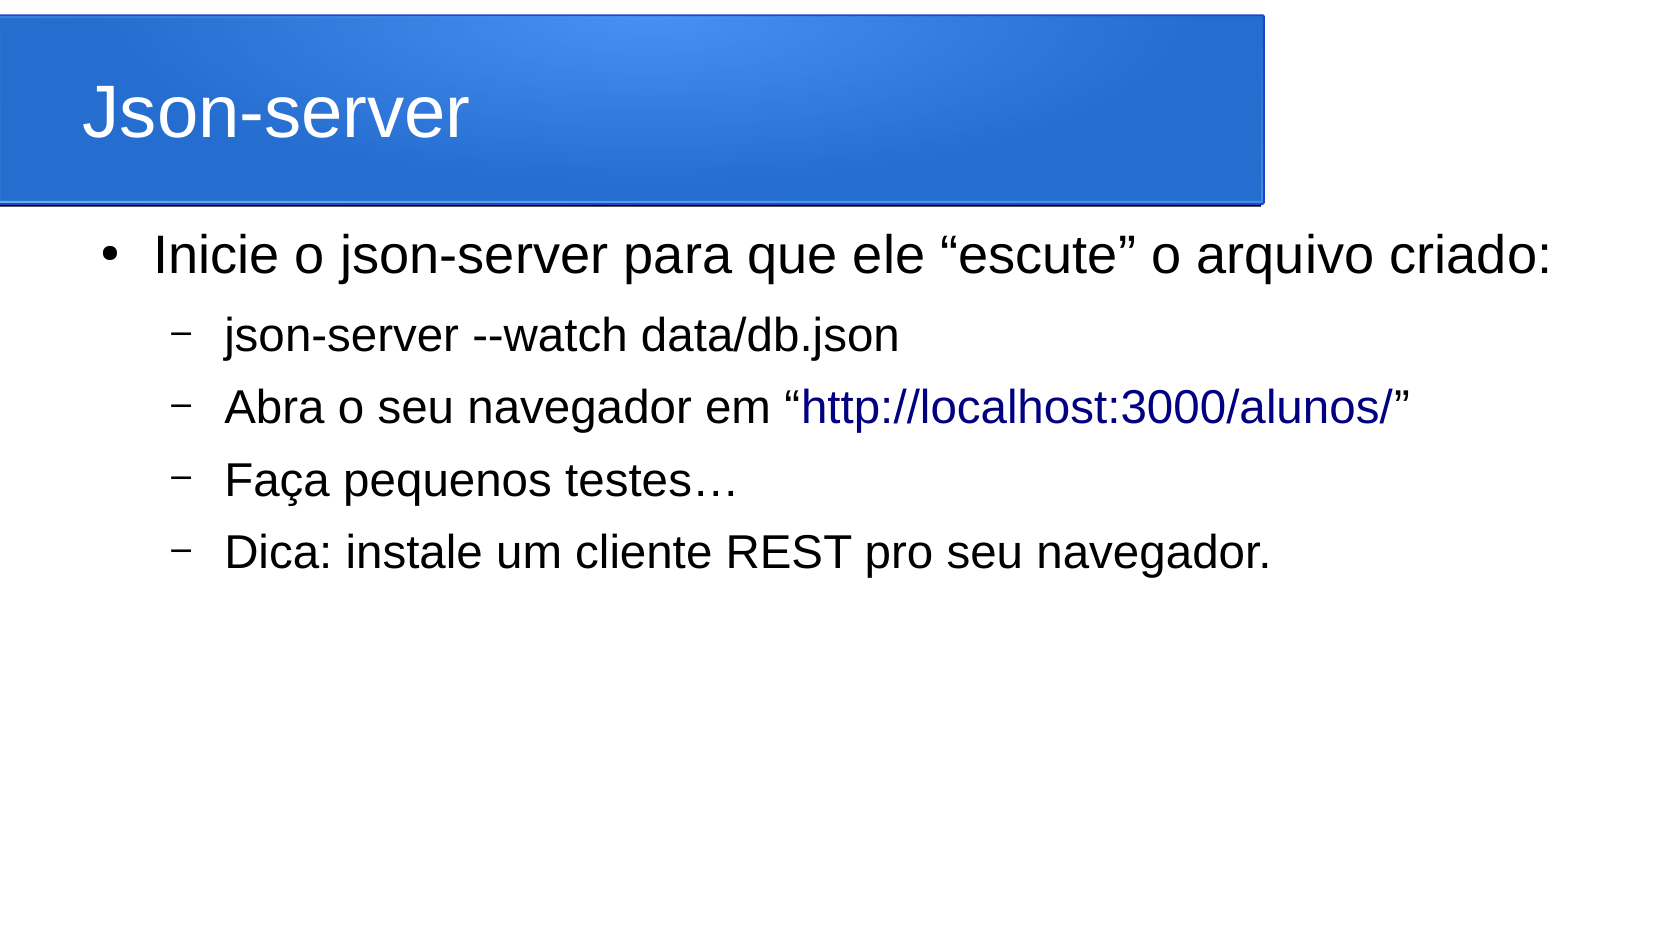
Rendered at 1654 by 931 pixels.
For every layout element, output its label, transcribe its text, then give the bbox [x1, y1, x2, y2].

list Inicie o json-server para que ele “escute” o arquivo criado: json-server --watch data/db.json Abra o seu navegador em “http://localhost:3000/alunos/” Faça pequenos testes… Dica: instale um cliente REST pro seu navegador. [82, 224, 1571, 764]
title Json-server [82, 35, 1235, 189]
